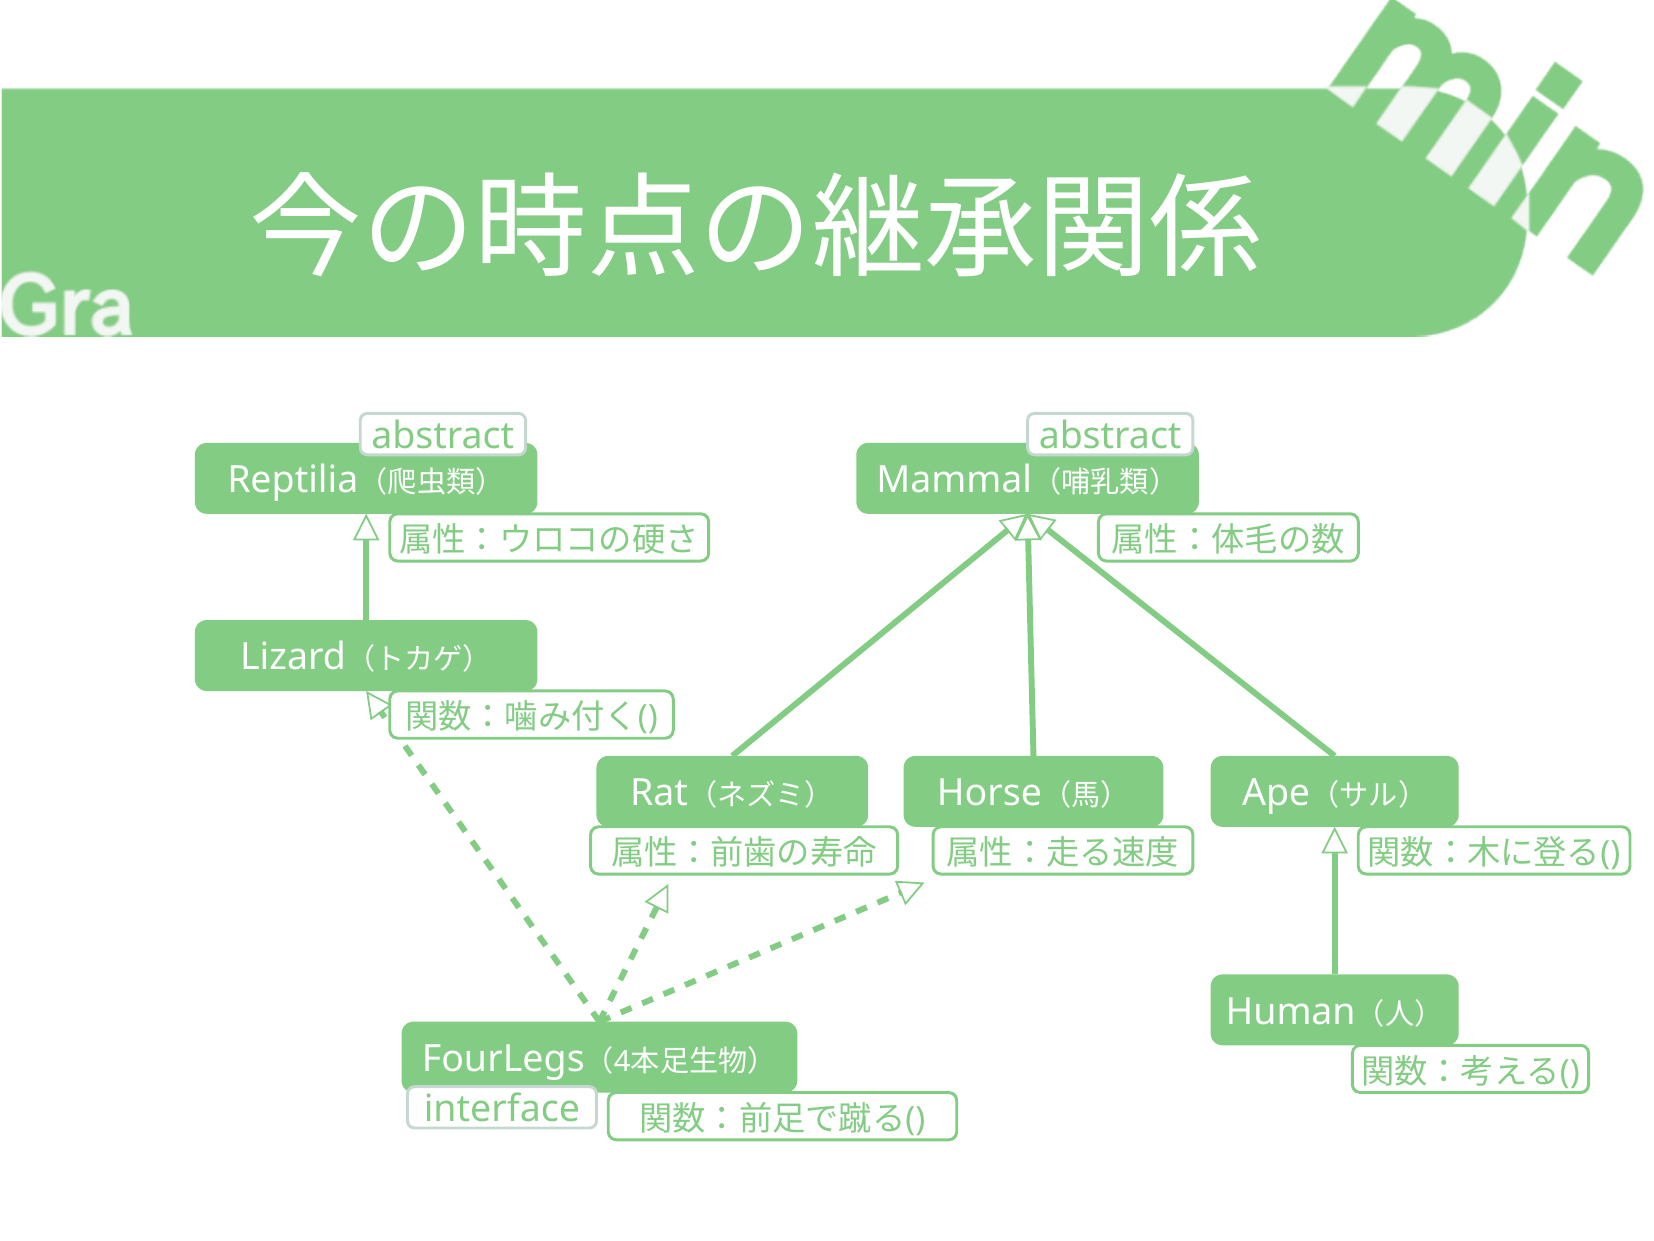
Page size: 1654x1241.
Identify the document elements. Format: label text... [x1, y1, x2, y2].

text_box Horse（馬） [903, 755, 1164, 827]
text_box 関数：噛み付く() [389, 690, 674, 739]
text_box Rat（ネズミ） [596, 755, 869, 826]
text_box abstract [1027, 413, 1193, 455]
title 今の時点の継承関係 [11, 140, 1501, 297]
text_box abstract [360, 413, 526, 455]
text_box 属性：前歯の寿命 [590, 826, 898, 875]
text_box Lizard（トカゲ） [194, 620, 538, 692]
text_box 関数：考える() [1352, 1045, 1589, 1093]
text_box Ape（サル） [1210, 755, 1459, 827]
text_box 属性：走る速度 [933, 826, 1193, 875]
text_box 属性：体毛の数 [1098, 513, 1359, 562]
text_box FourLegs（4本足生物） [401, 1021, 798, 1093]
text_box Mammal（哺乳類） [856, 442, 1199, 514]
text_box interface [407, 1086, 597, 1129]
text_box 属性：ウロコの硬さ [389, 513, 709, 562]
text_box 関数：前足で蹴る() [608, 1092, 957, 1140]
text_box Human（人） [1210, 974, 1459, 1046]
text_box Reptilia（爬虫類） [194, 442, 538, 514]
picture [1, 0, 1654, 337]
text_box 関数：木に登る() [1358, 826, 1630, 875]
